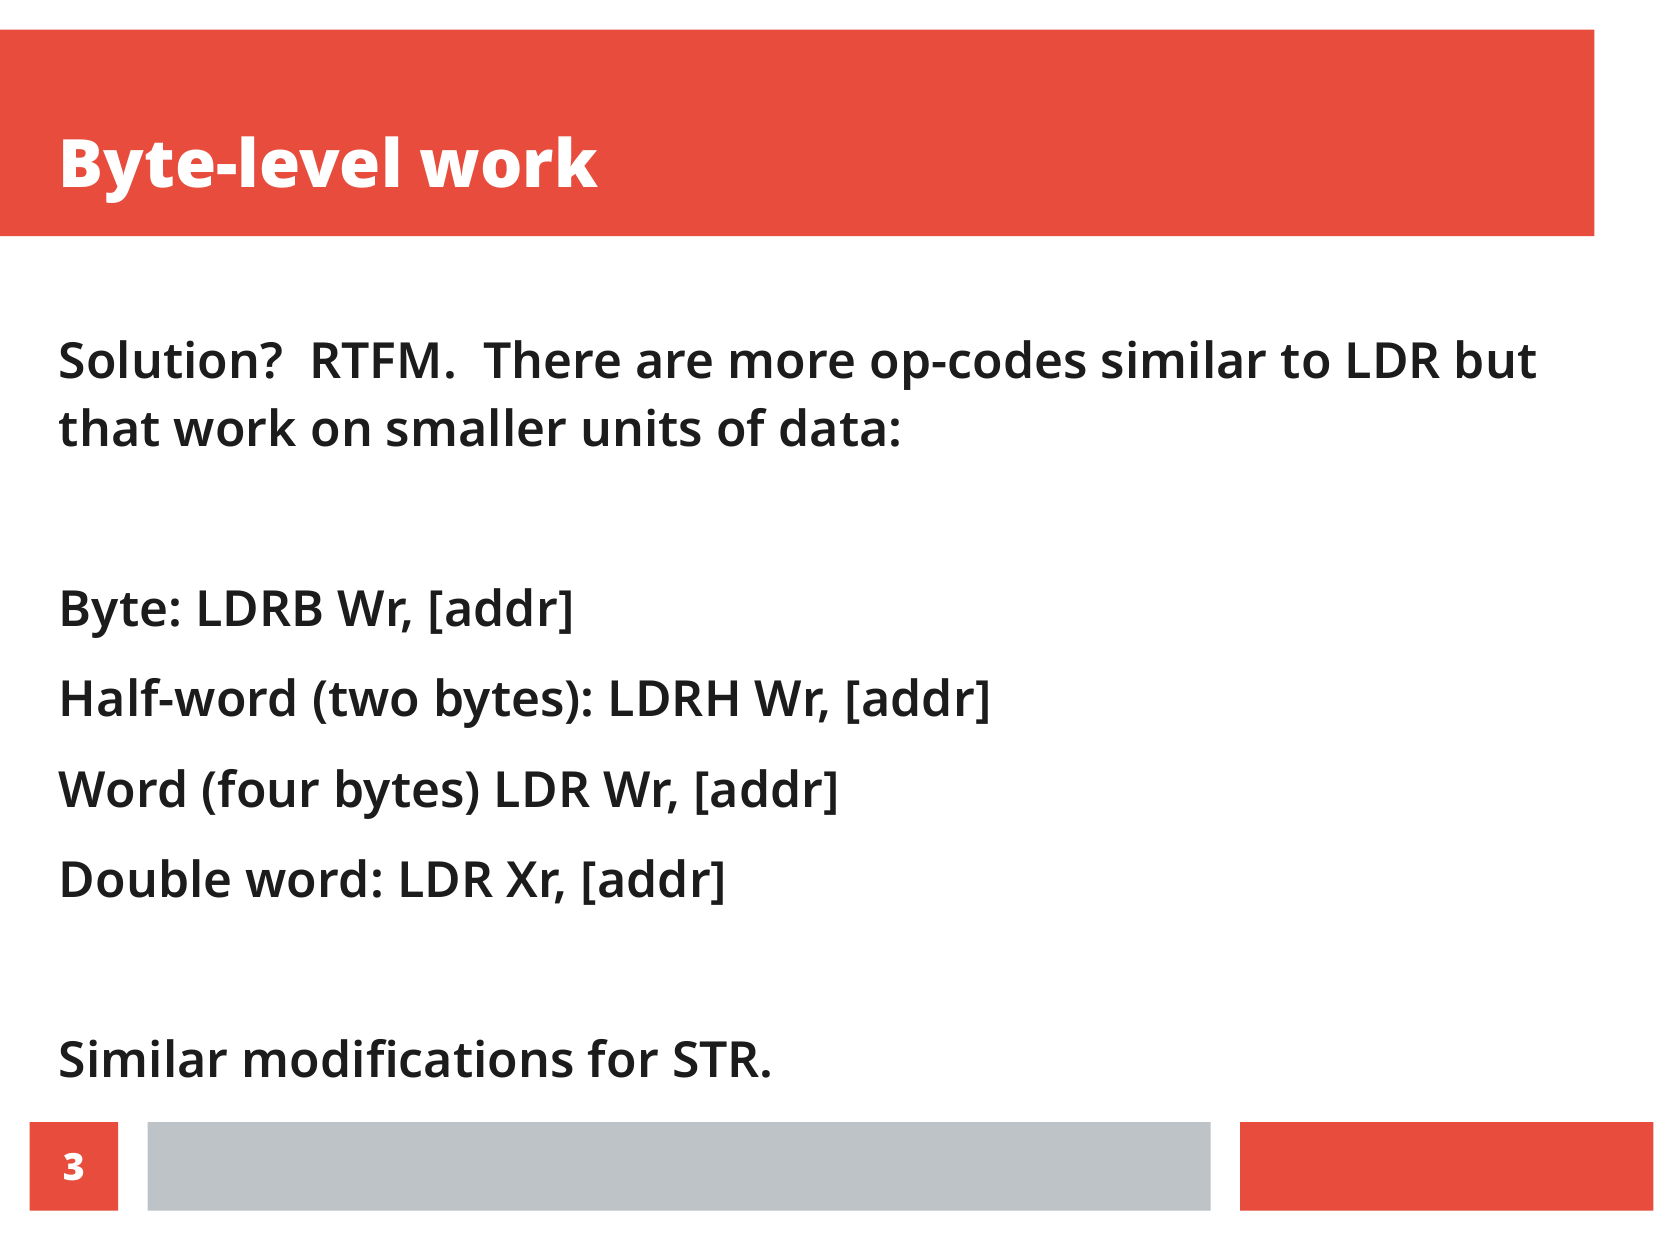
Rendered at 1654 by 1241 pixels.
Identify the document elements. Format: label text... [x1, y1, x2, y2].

title Byte-level work [59, 59, 1595, 207]
list Solution? RTFM. There are more op-codes similar to LDR but that work on smaller units of data: Byte: LDRB Wr, [addr] Half-word (two bytes): LDRH Wr, [addr] Word (four bytes) LDR Wr, [addr] Double word: LDR Xr, [addr] Similar modifications for STR. [59, 324, 1565, 1093]
